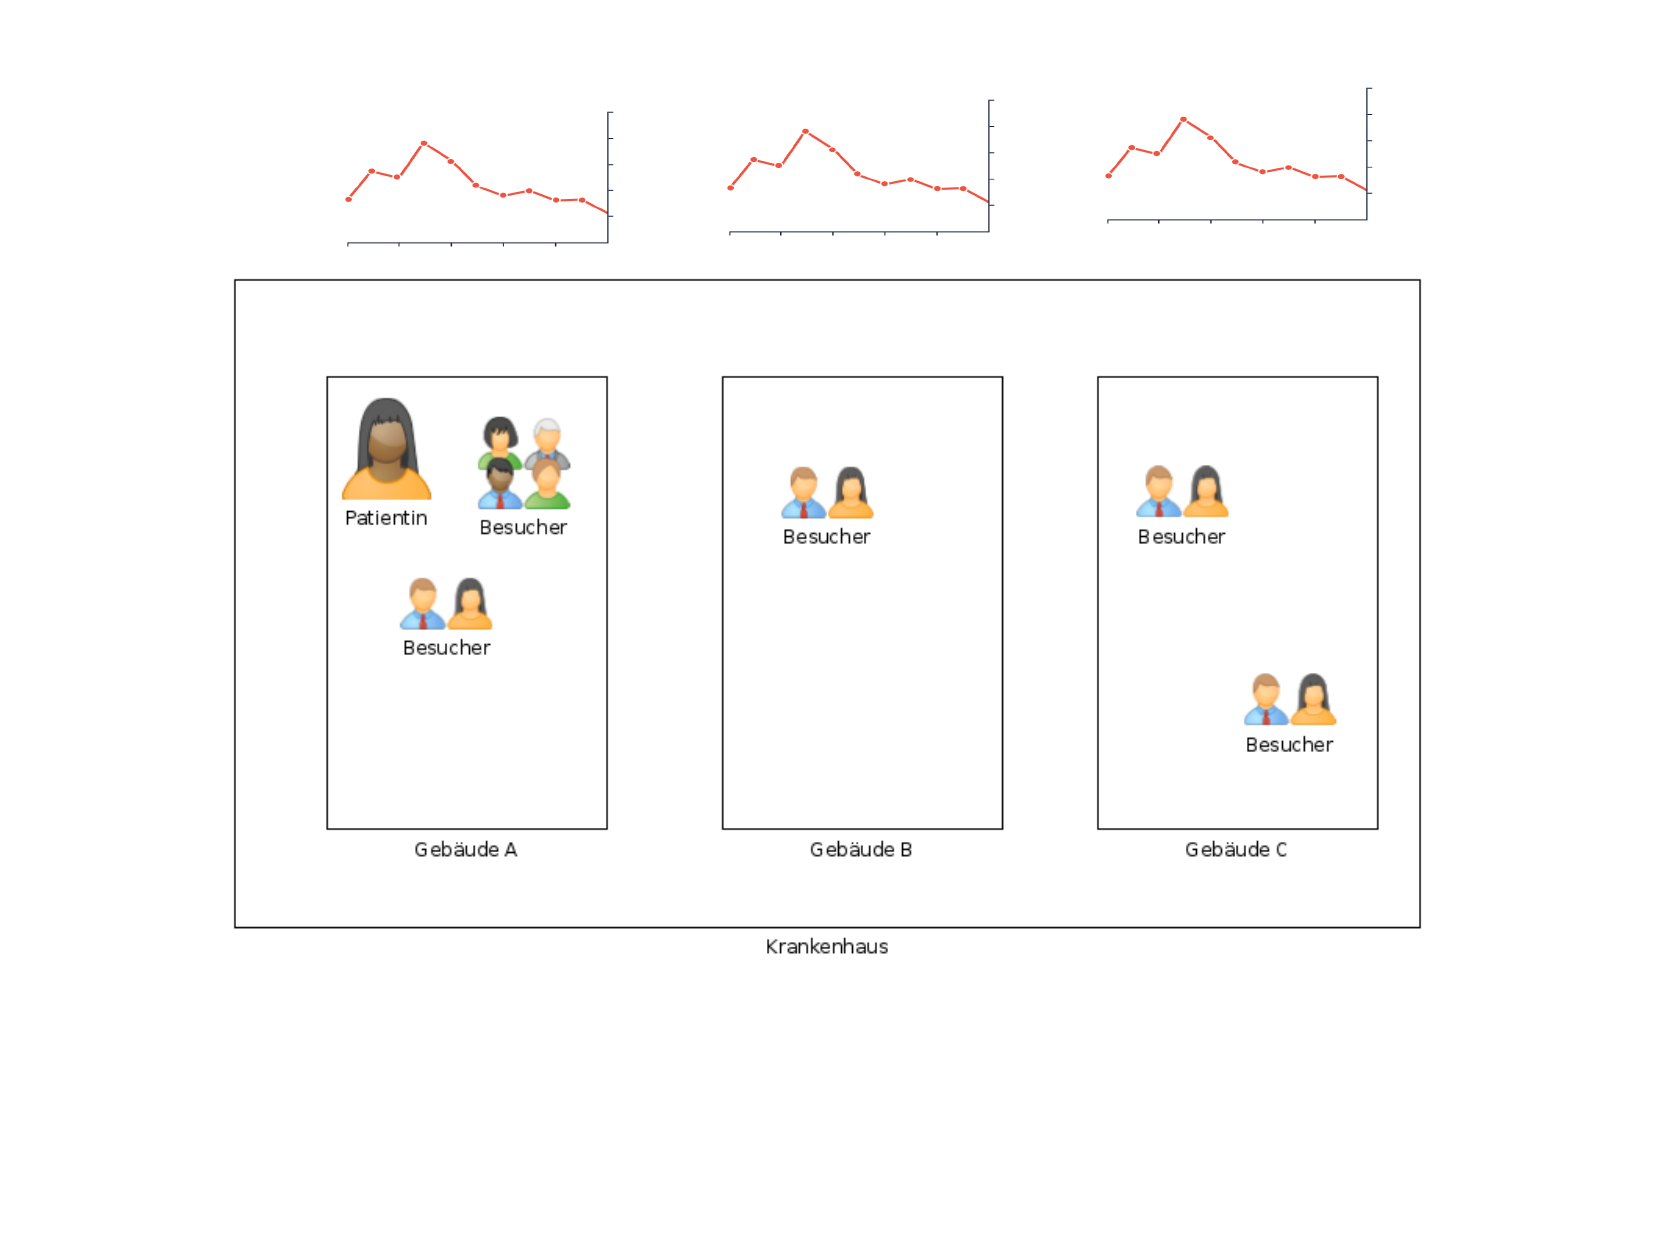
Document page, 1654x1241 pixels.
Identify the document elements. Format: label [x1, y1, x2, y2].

picture [1098, 82, 1374, 225]
picture [720, 94, 996, 237]
picture [338, 106, 615, 249]
picture [211, 256, 1443, 985]
